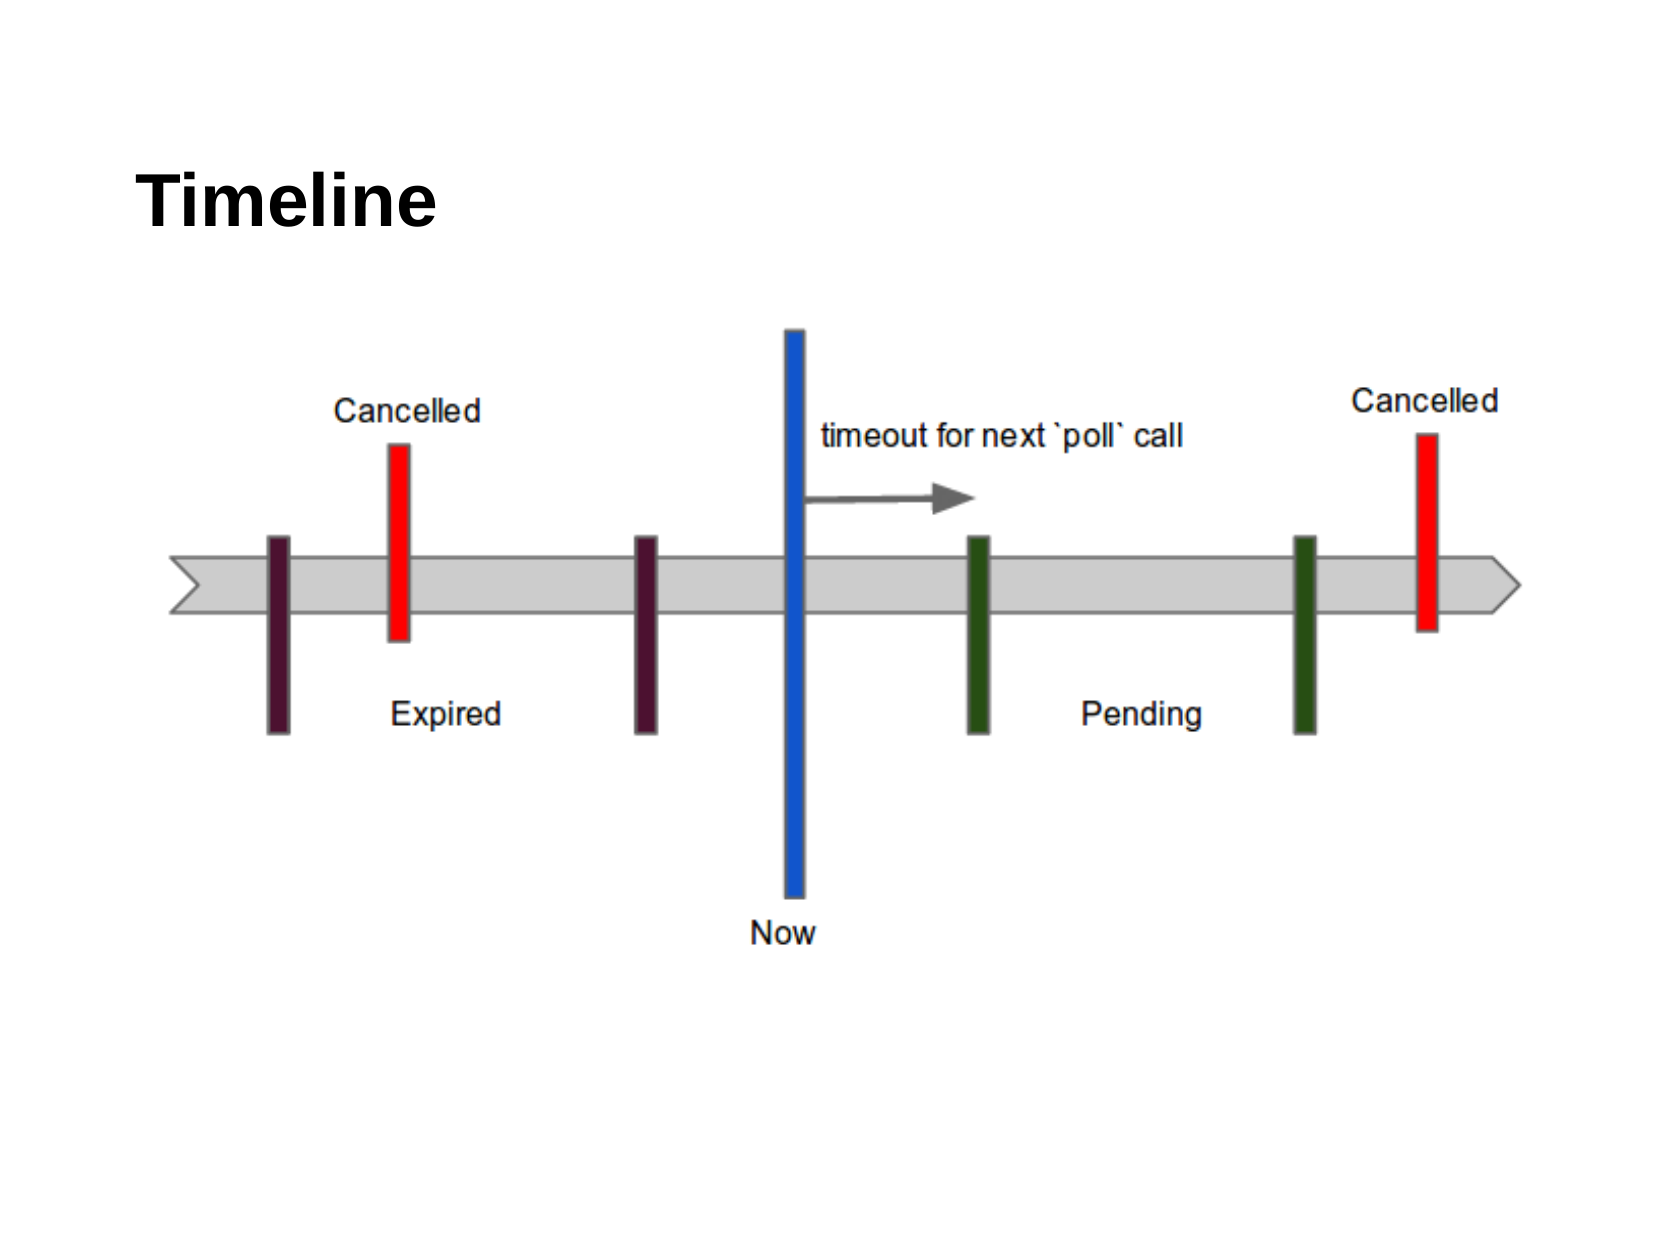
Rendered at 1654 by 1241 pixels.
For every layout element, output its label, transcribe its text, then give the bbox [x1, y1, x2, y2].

text_box [82, 300, 1571, 990]
title Timeline [82, 49, 1571, 257]
